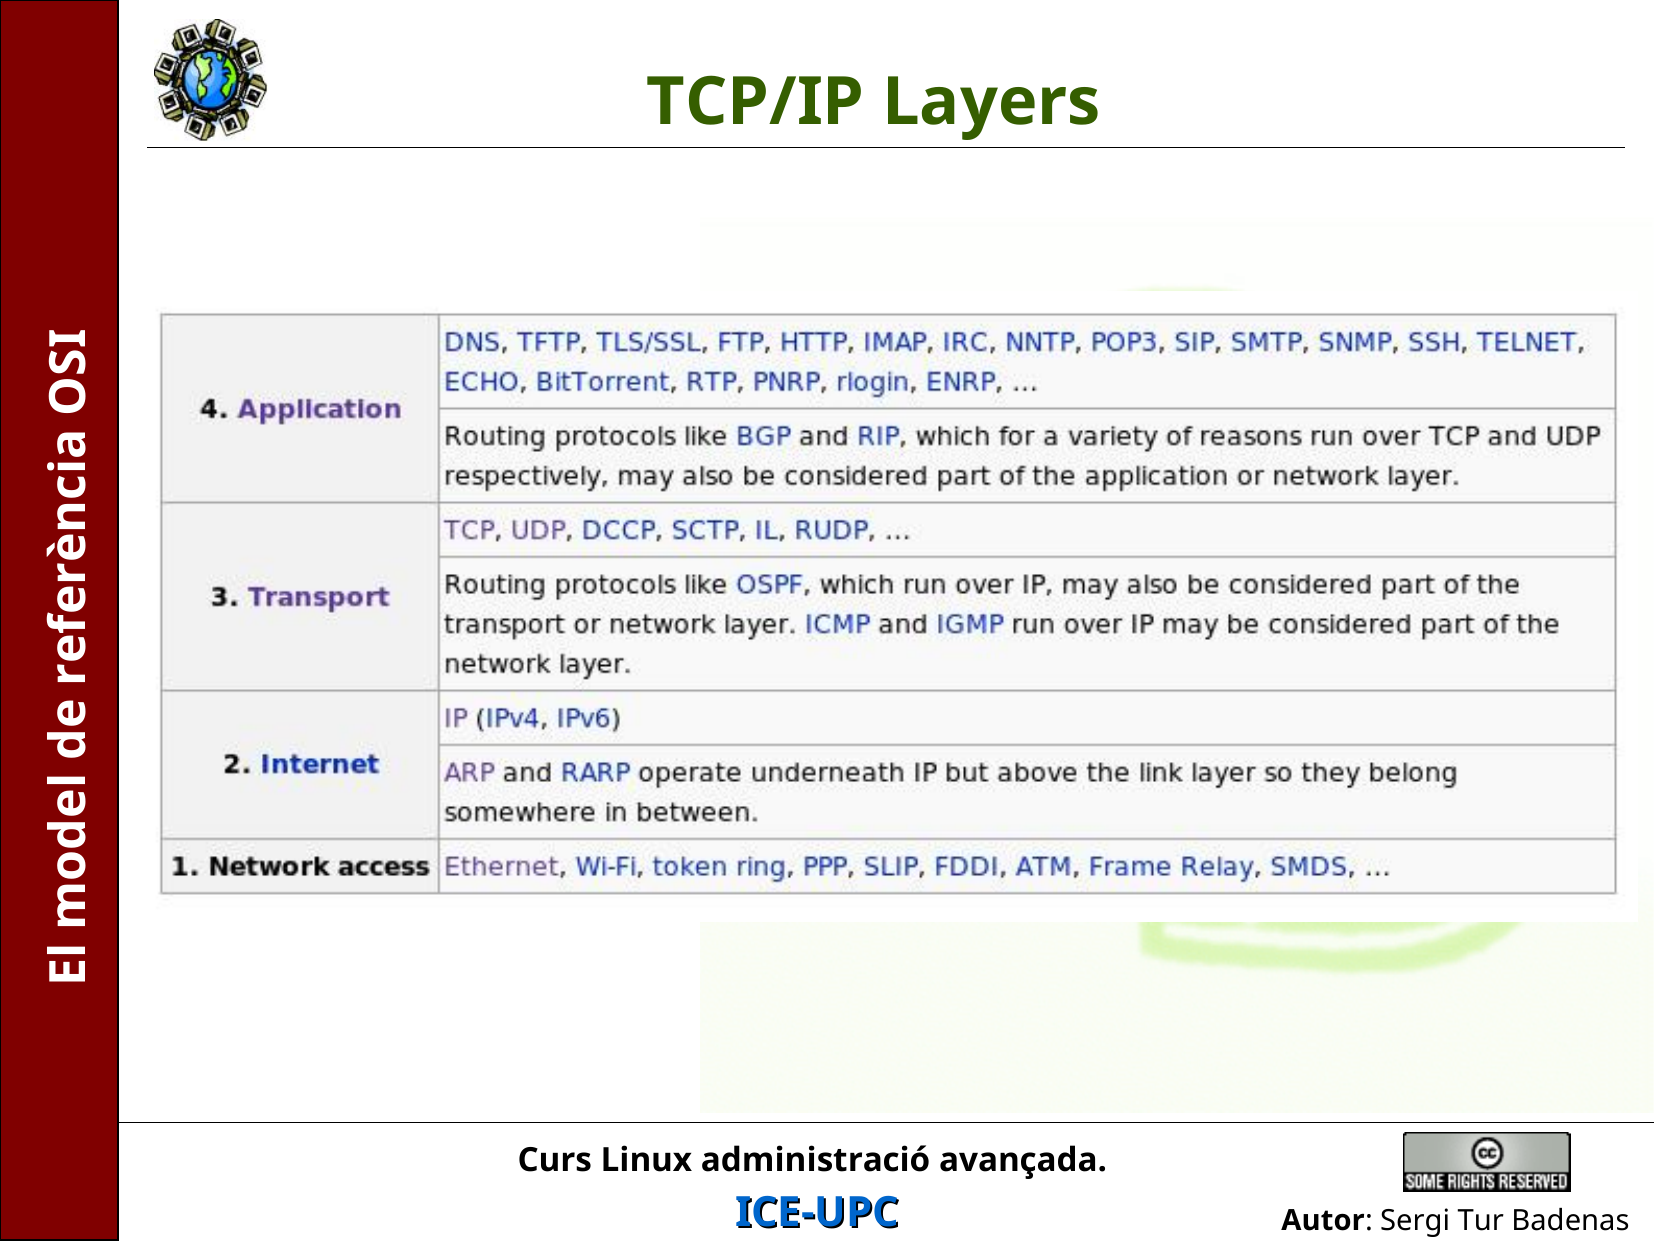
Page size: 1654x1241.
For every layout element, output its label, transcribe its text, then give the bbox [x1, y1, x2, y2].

picture [1403, 1132, 1571, 1192]
picture [140, 217, 1654, 1113]
title TCP/IP Layers [129, 56, 1619, 141]
picture [154, 19, 268, 56]
